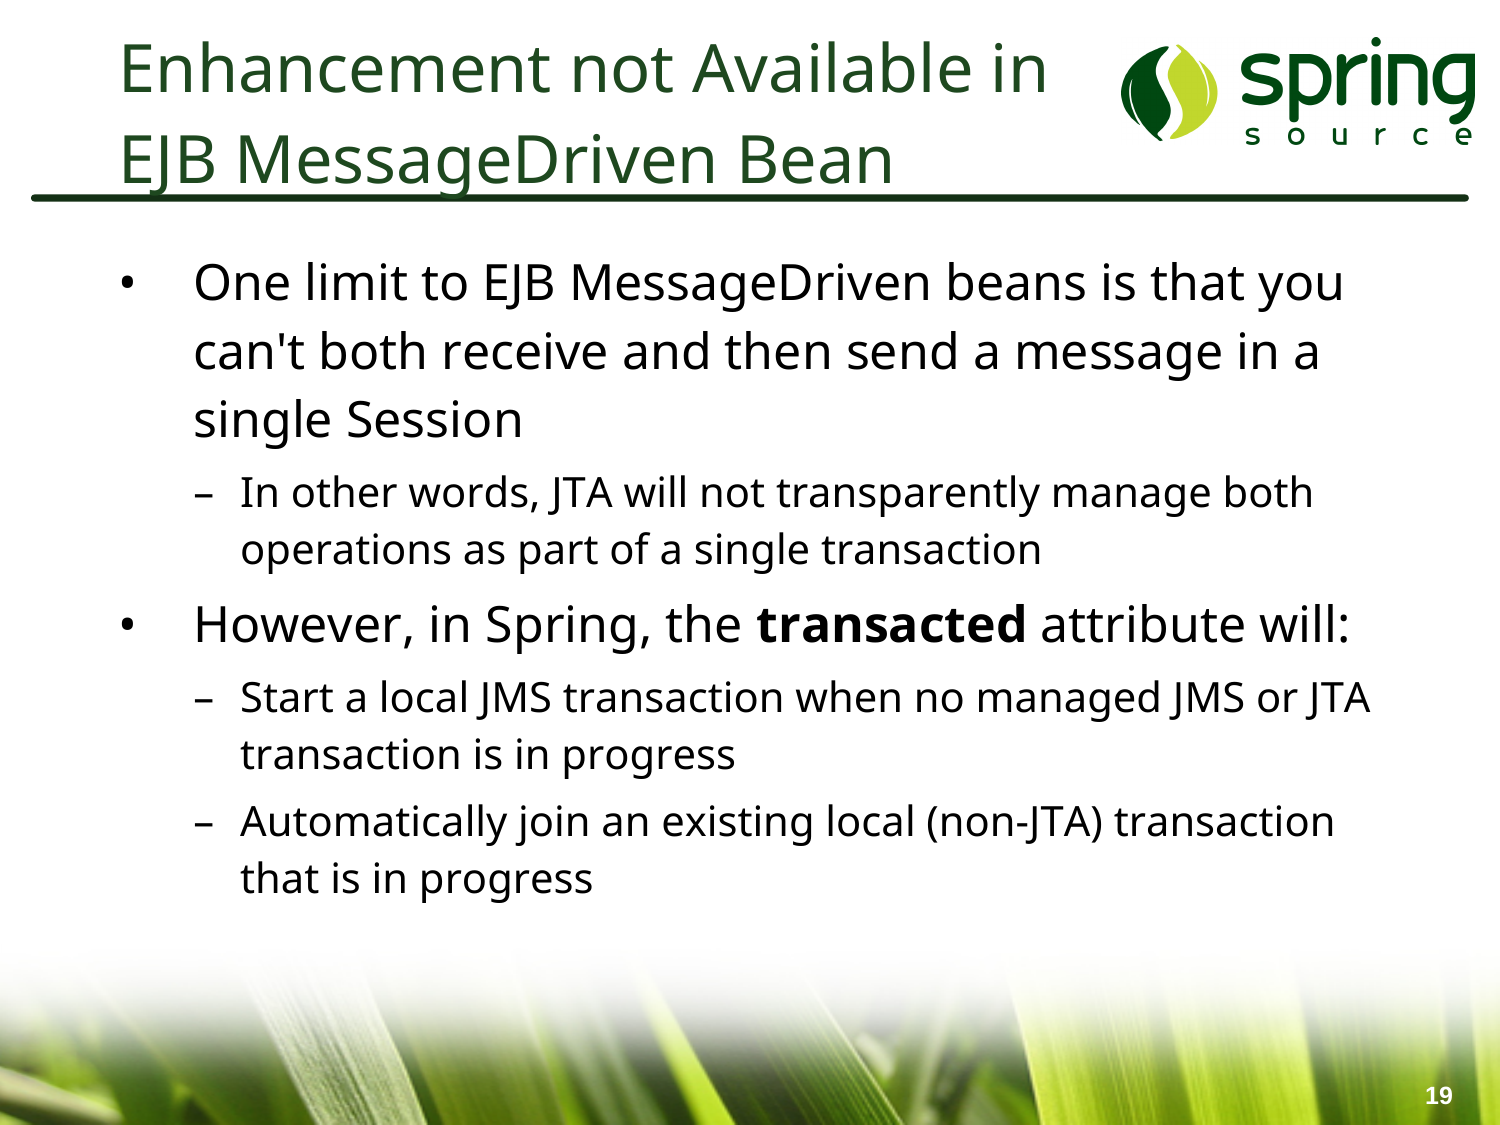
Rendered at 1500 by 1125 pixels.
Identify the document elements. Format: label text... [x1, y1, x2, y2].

list One limit to EJB MessageDriven beans is that you can't both receive and then send a message in a single Session In other words, JTA will not transparently manage both operations as part of a single transaction However, in Spring, the transacted attribute will: Start a local JMS transaction when no managed JMS or JTA transaction is in progress Automatically join an existing local (non-JTA) transaction that is in progress [103, 239, 1395, 907]
picture [1136, 37, 1475, 145]
picture [0, 944, 1500, 1125]
title Enhancement not Available in EJB MessageDriven Bean [103, 13, 1136, 192]
